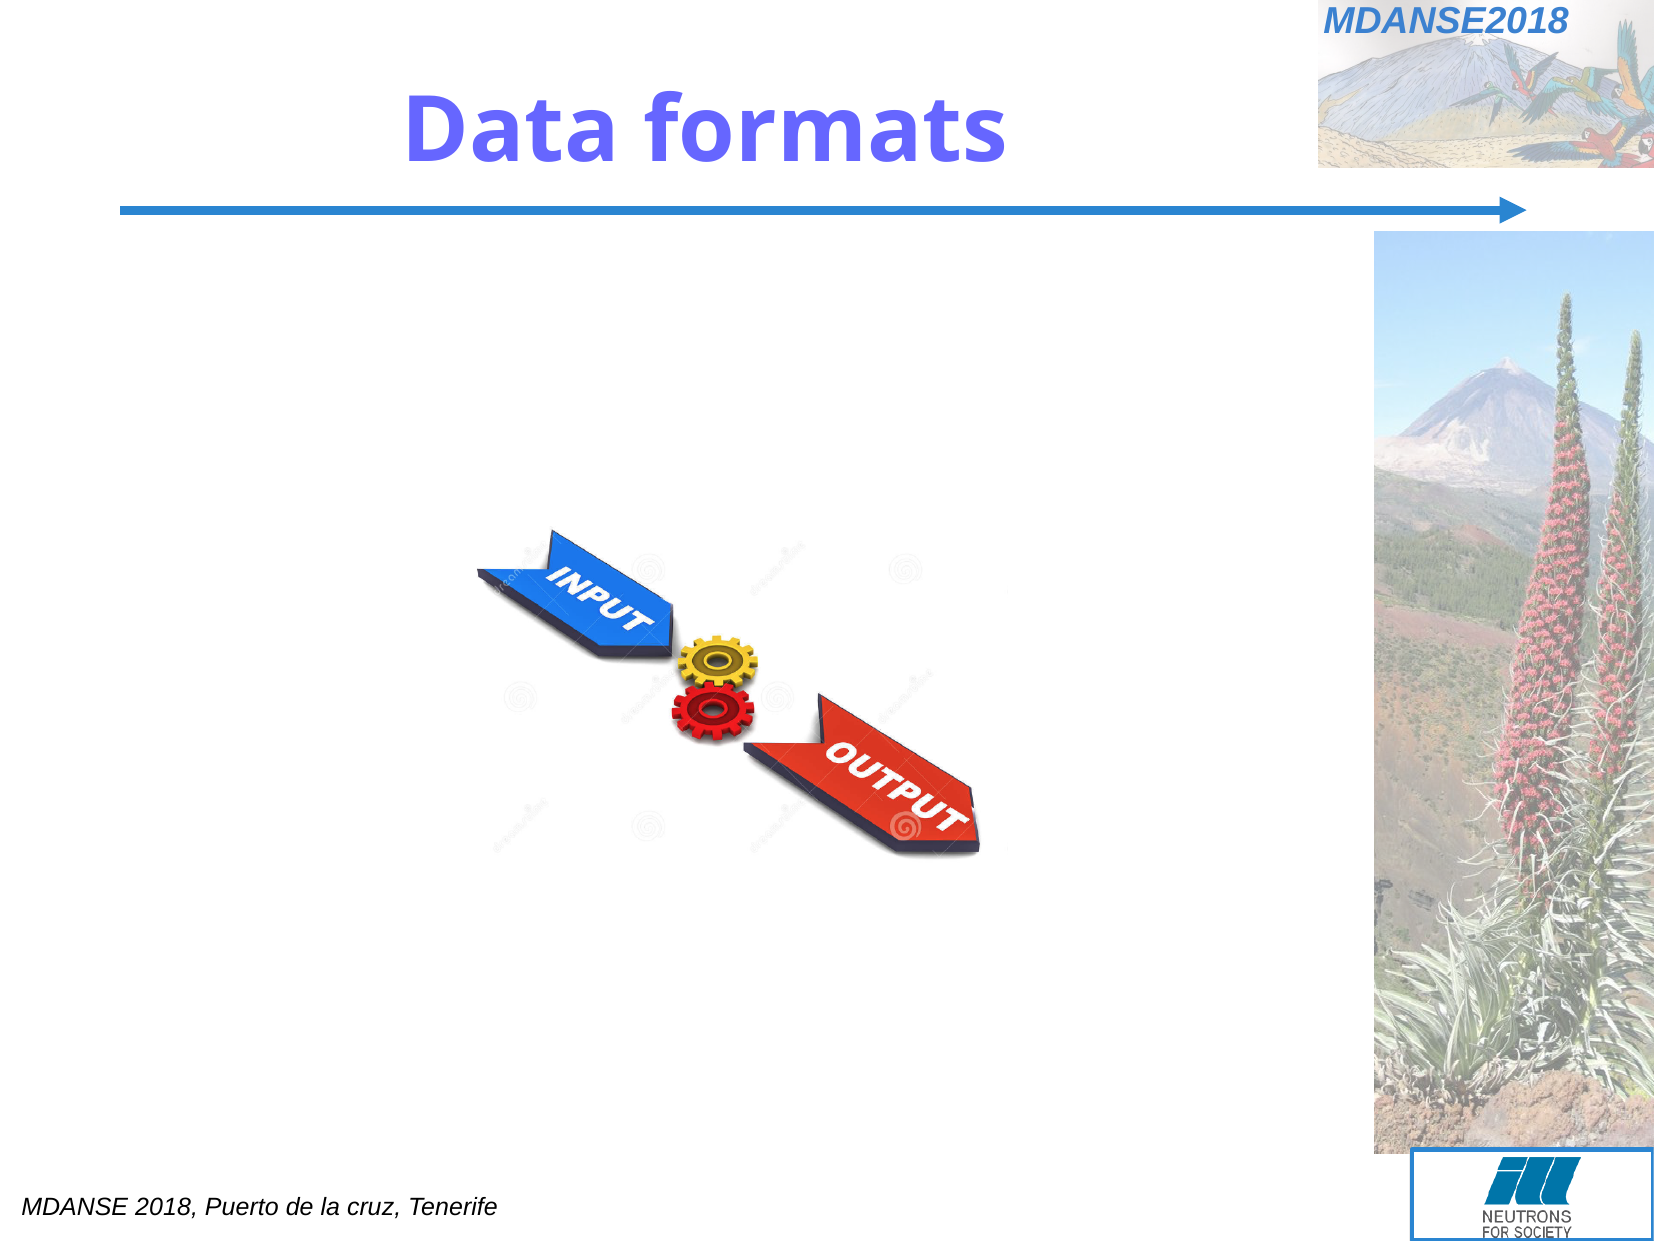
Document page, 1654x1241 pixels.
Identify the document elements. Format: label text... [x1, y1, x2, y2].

picture [465, 503, 1008, 886]
picture [1479, 1153, 1583, 1241]
title Data formats [82, 49, 1328, 203]
